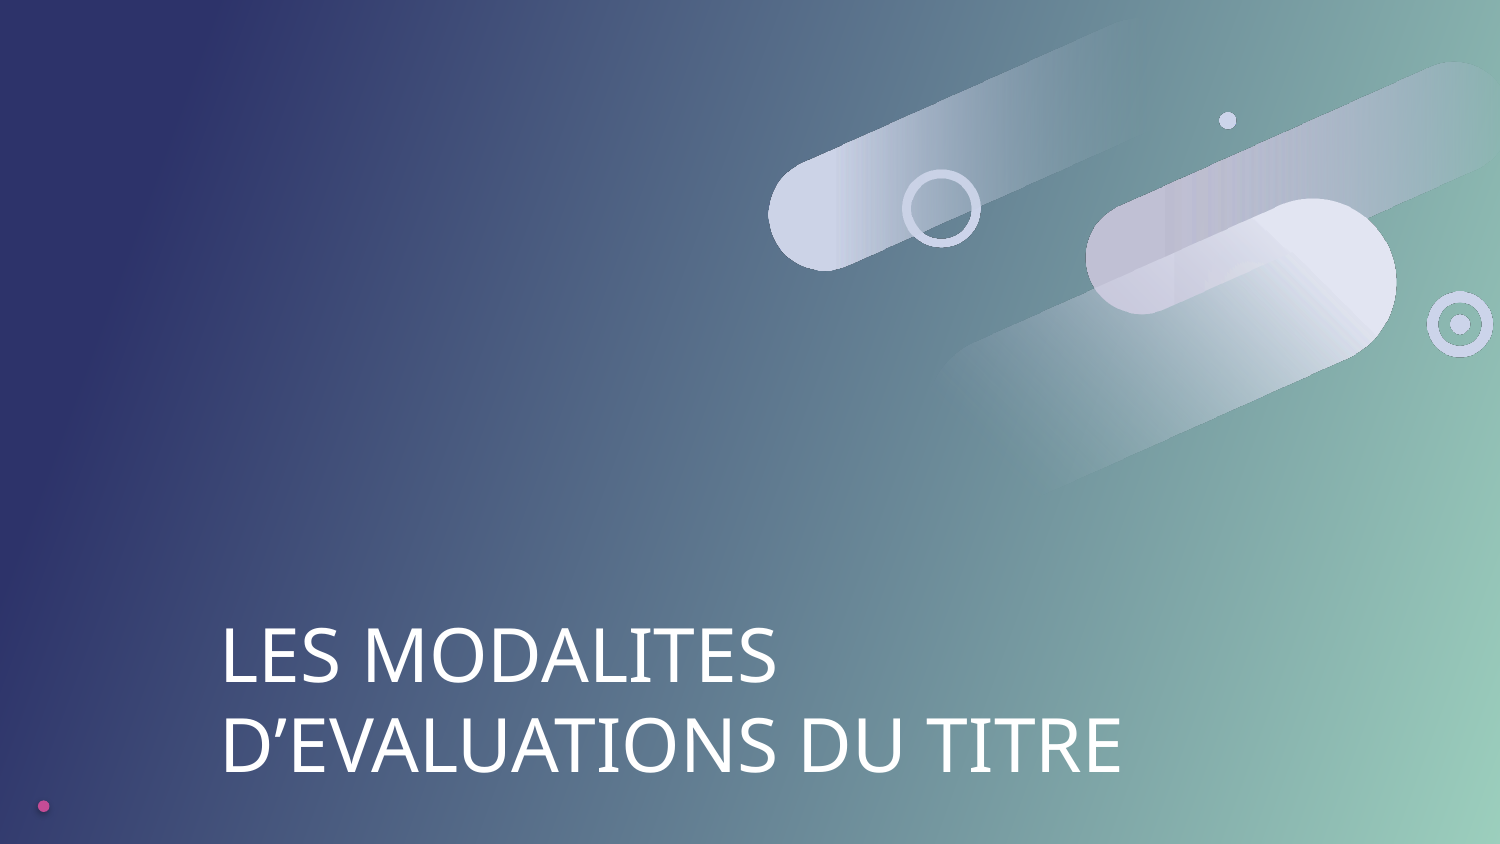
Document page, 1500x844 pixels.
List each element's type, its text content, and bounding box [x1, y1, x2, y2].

text_box LES MODALITES D’EVALUATIONS DU TITRE [205, 599, 1191, 844]
picture [768, 18, 1500, 502]
